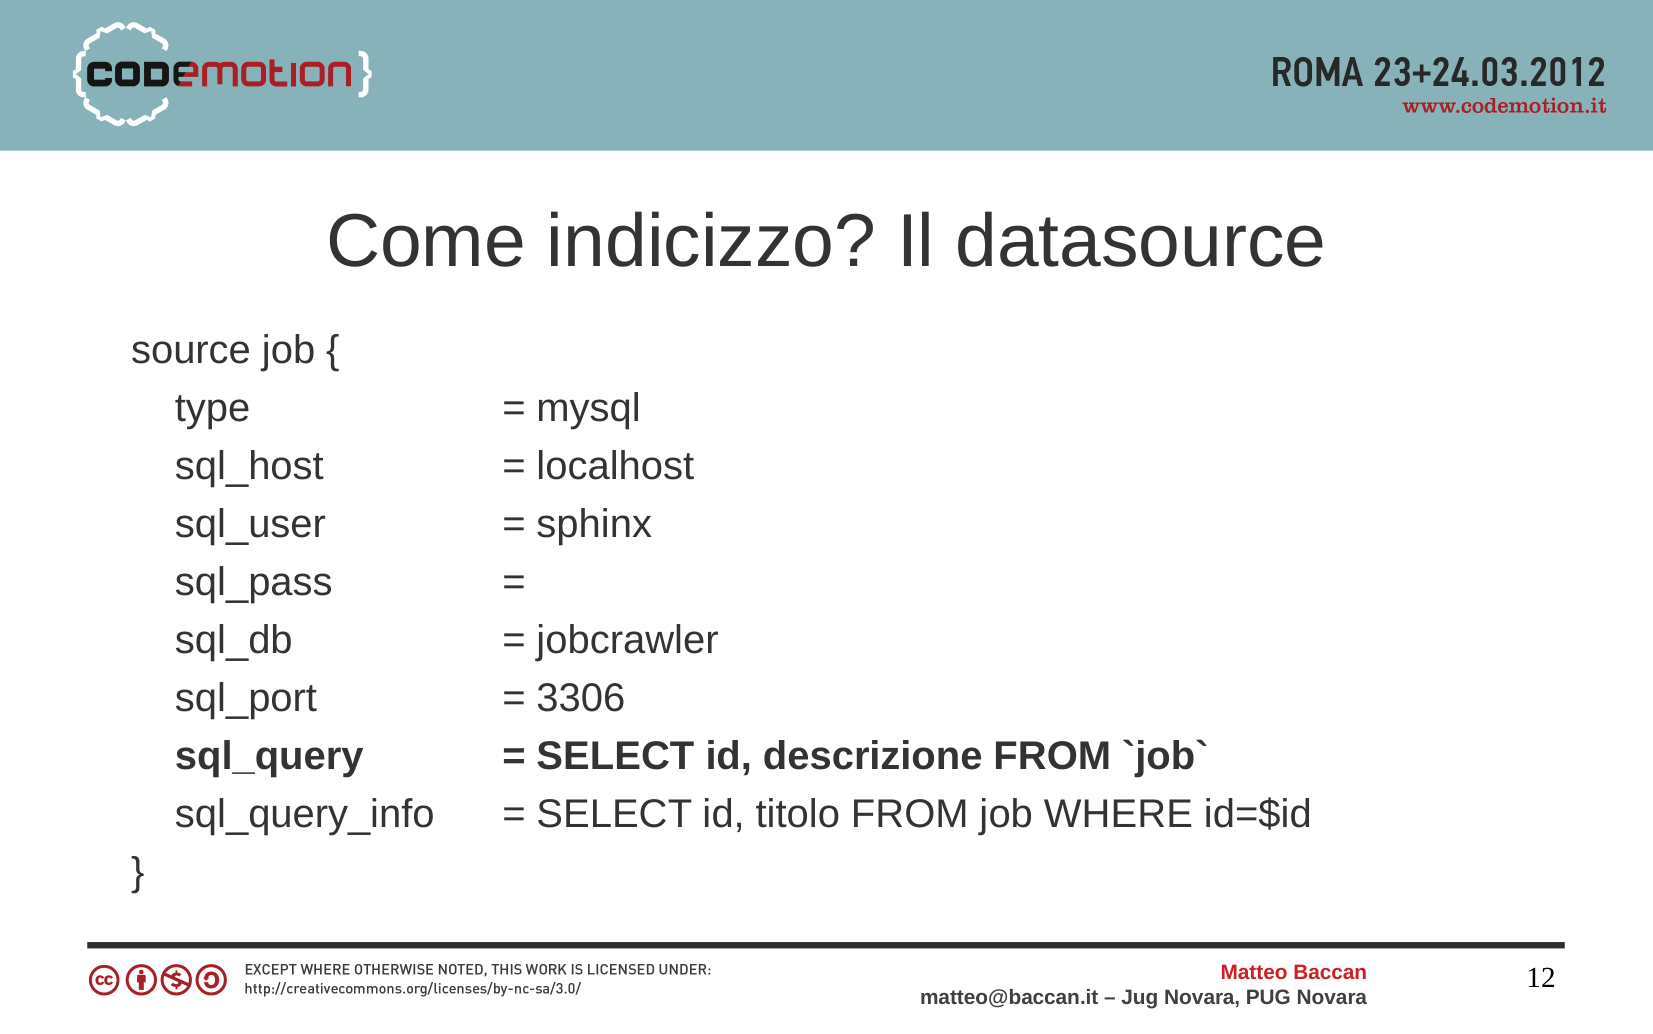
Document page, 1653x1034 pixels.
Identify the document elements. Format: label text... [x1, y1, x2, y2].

title Come indicizzo? Il datasource [82, 173, 1571, 299]
picture [0, 0, 1653, 1034]
list source job { type = mysql sql_host = localhost sql_user = sphinx sql_pass = sql_db = jobcrawler sql_port = 3306 sql_query = SELECT id, descrizione FROM `job` sql_query_info = SELECT id, titolo FROM job WHERE id=$id } [82, 315, 1571, 902]
